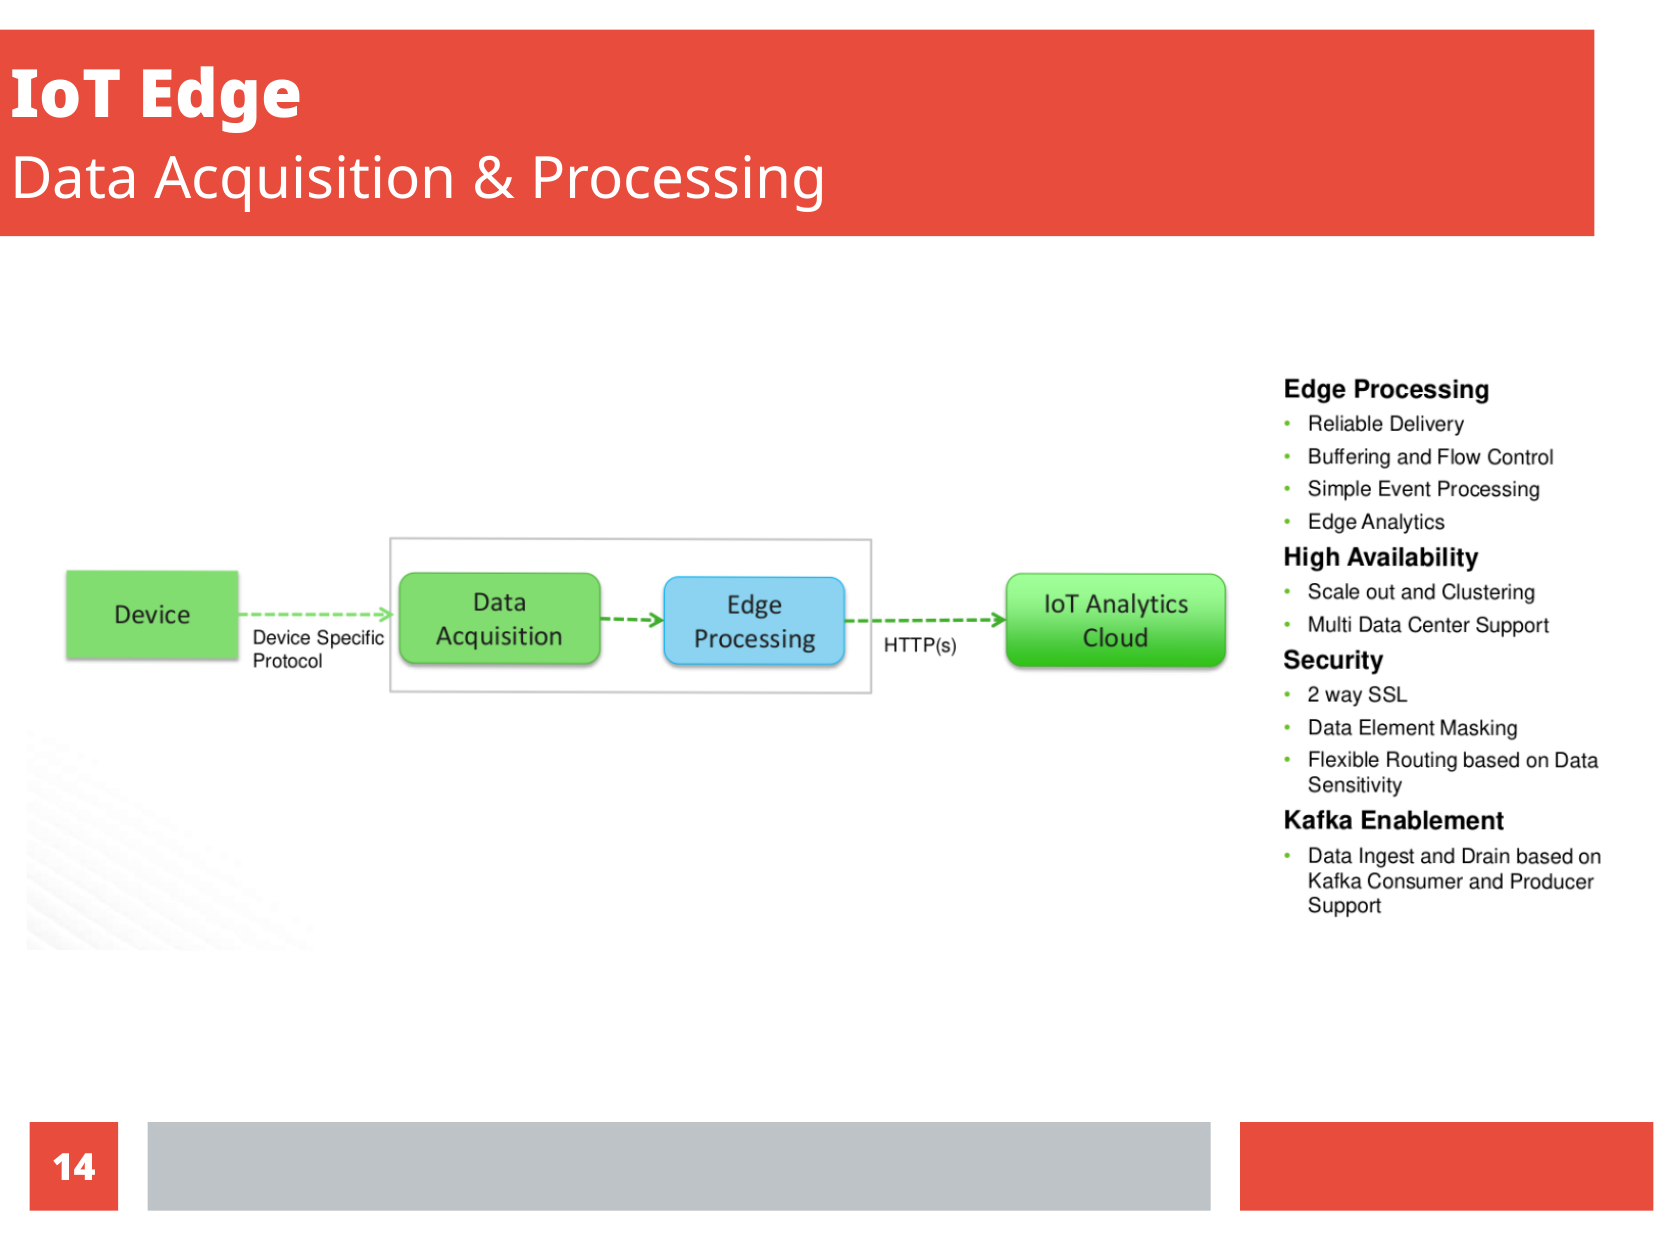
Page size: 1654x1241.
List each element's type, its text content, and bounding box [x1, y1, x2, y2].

picture [26, 301, 1619, 954]
title IoT Edge Data Acquisition & Processing [10, 46, 1582, 212]
